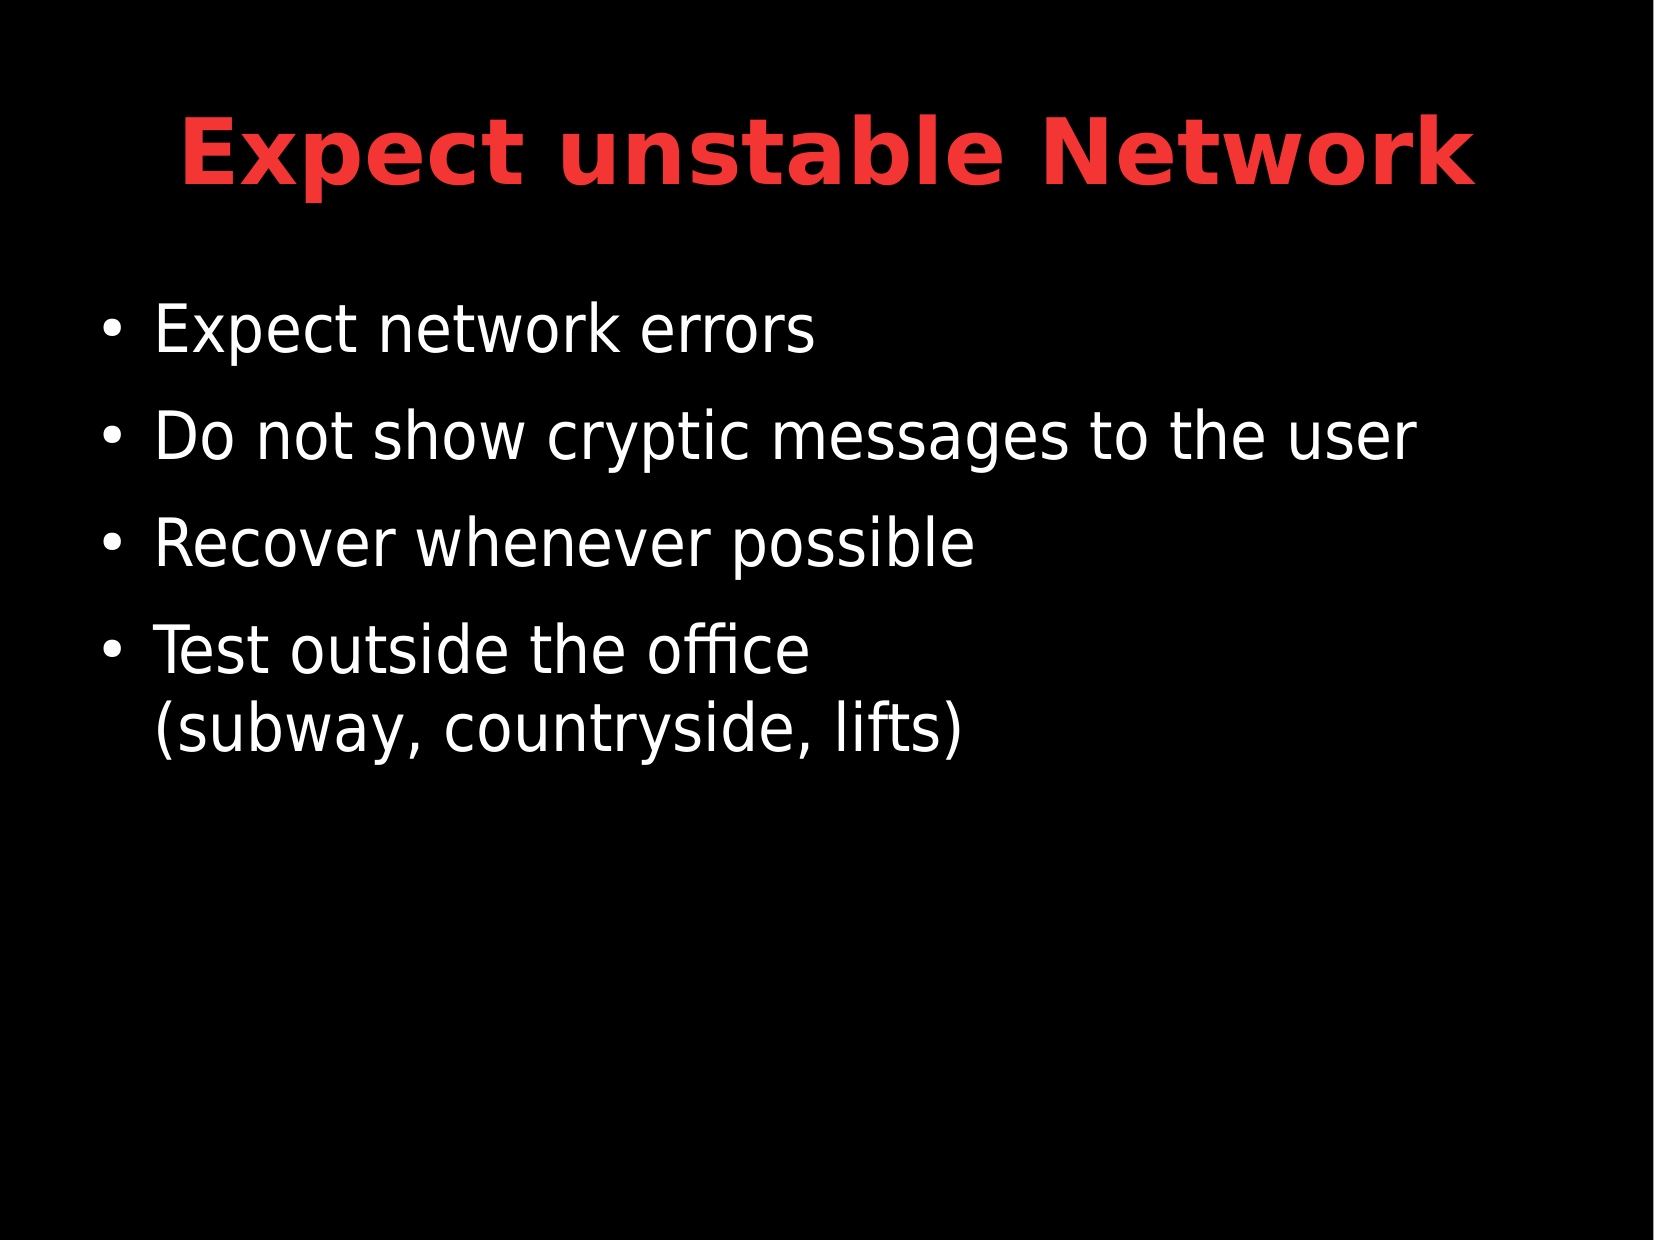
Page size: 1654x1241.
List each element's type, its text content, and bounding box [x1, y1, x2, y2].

title Expect unstable Network [82, 49, 1571, 257]
list Expect network errors Do not show cryptic messages to the user Recover whenever possible Test outside the office (subway, countryside, lifts) [82, 290, 1538, 1010]
